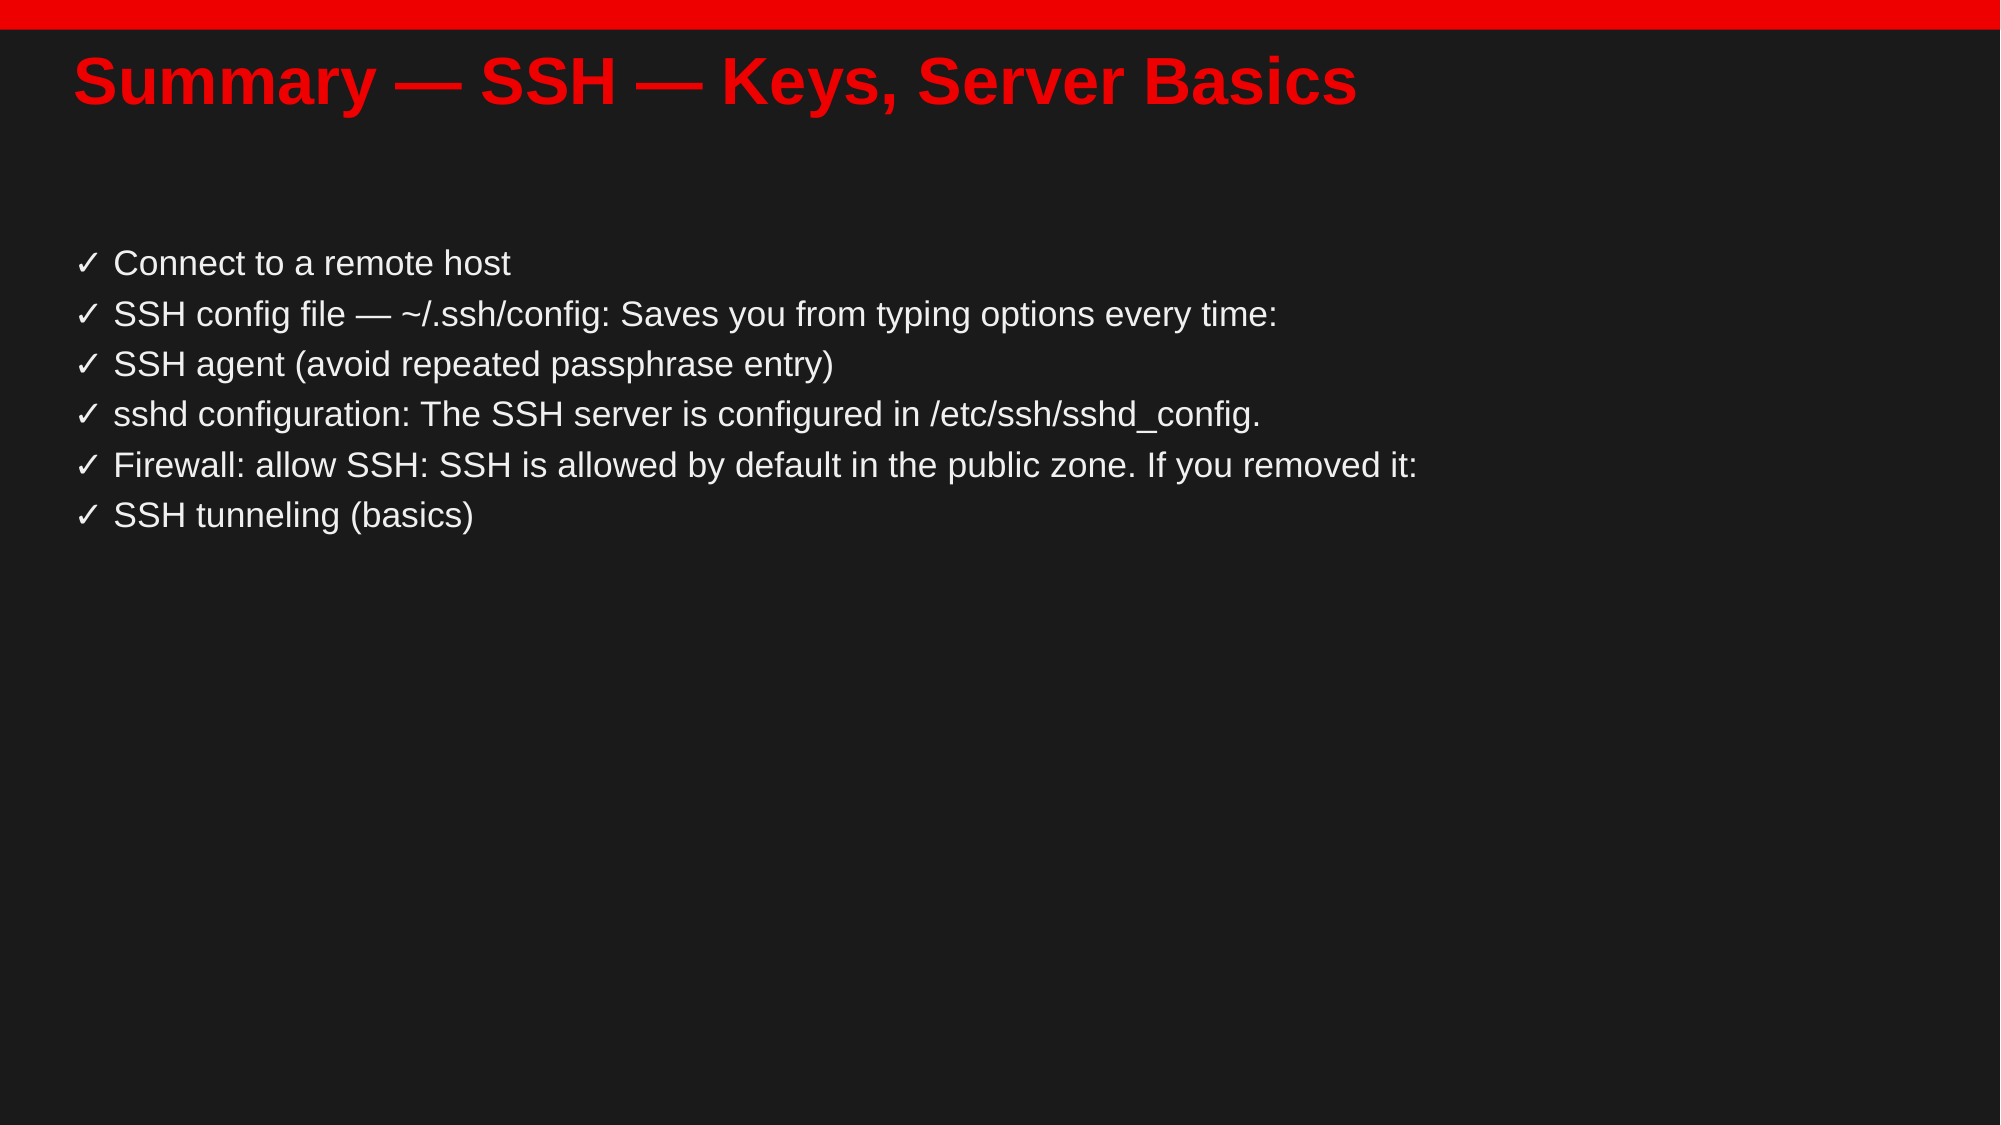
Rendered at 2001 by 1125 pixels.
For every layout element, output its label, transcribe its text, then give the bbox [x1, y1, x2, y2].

text_box [0, 0, 2001, 30]
text_box Summary — SSH — Keys, Server Basics [59, 36, 1942, 208]
text_box ✓ Connect to a remote host ✓ SSH config file — ~/.ssh/config: Saves you from typing options every time: ✓ SSH agent (avoid repeated passphrase entry) ✓ sshd configuration: The SSH server is configured in /etc/ssh/sshd_config. ✓ Firewall: allow SSH: SSH is allowed by default in the public zone. If you removed it: ✓ SSH tunneling (basics) [59, 236, 1942, 1037]
